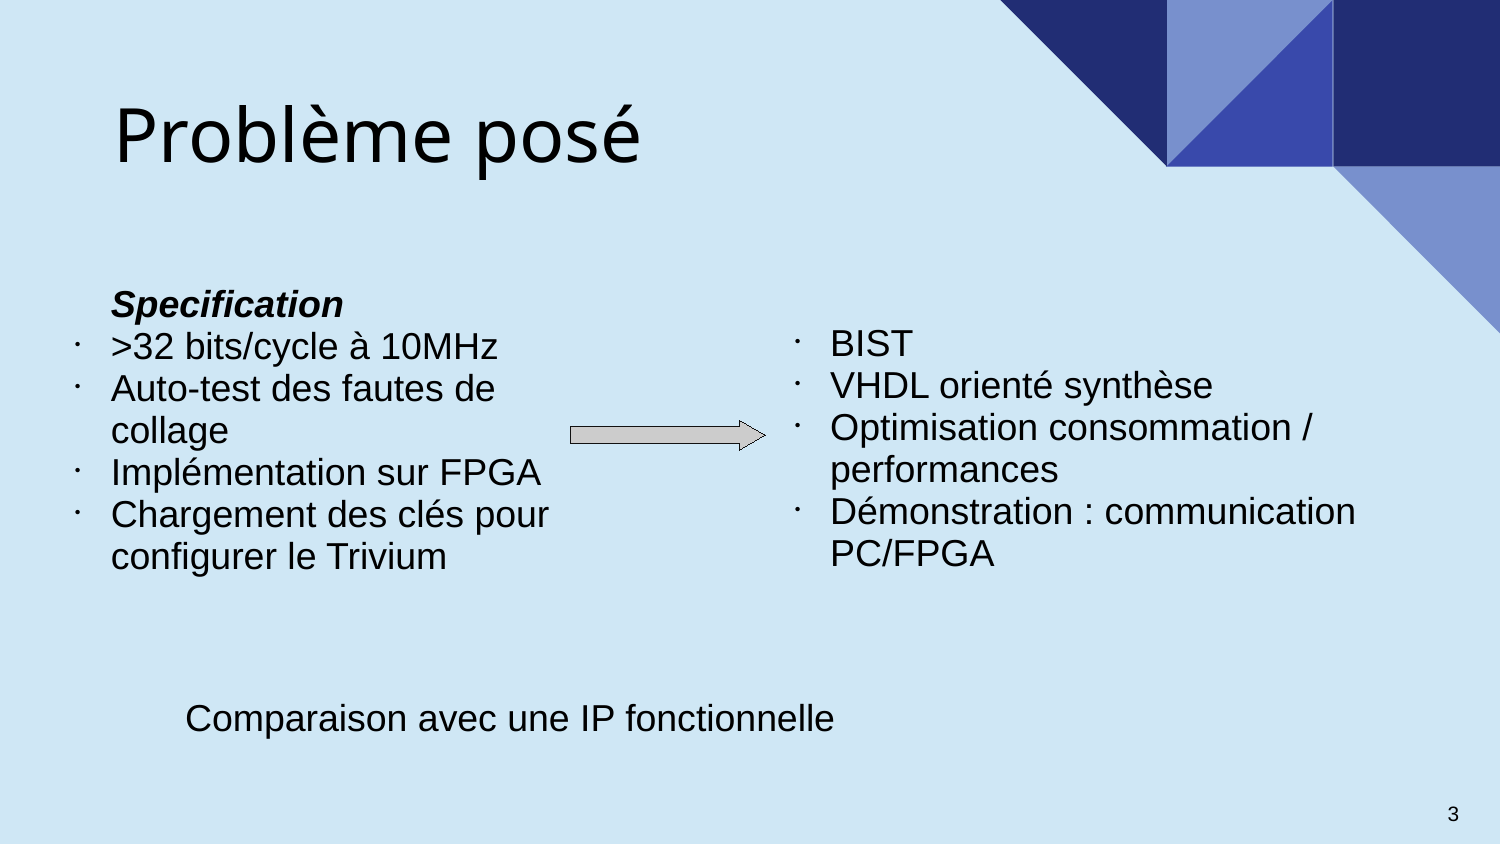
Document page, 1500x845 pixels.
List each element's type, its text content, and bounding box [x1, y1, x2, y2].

text_box BIST VHDL orienté synthèse Optimisation consommation / performances Démonstration : communication PC/FPGA [780, 315, 1441, 586]
text_box 3 [1432, 795, 1478, 834]
text_box [570, 420, 766, 451]
text_box Specification >32 bits/cycle à 10MHz Auto-test des fautes de collage Implémentation sur FPGA Chargement des clés pour configurer le Trivium [60, 276, 571, 627]
text_box Comparaison avec une IP fonctionnelle [135, 690, 916, 747]
title Problème posé [98, 54, 1447, 193]
